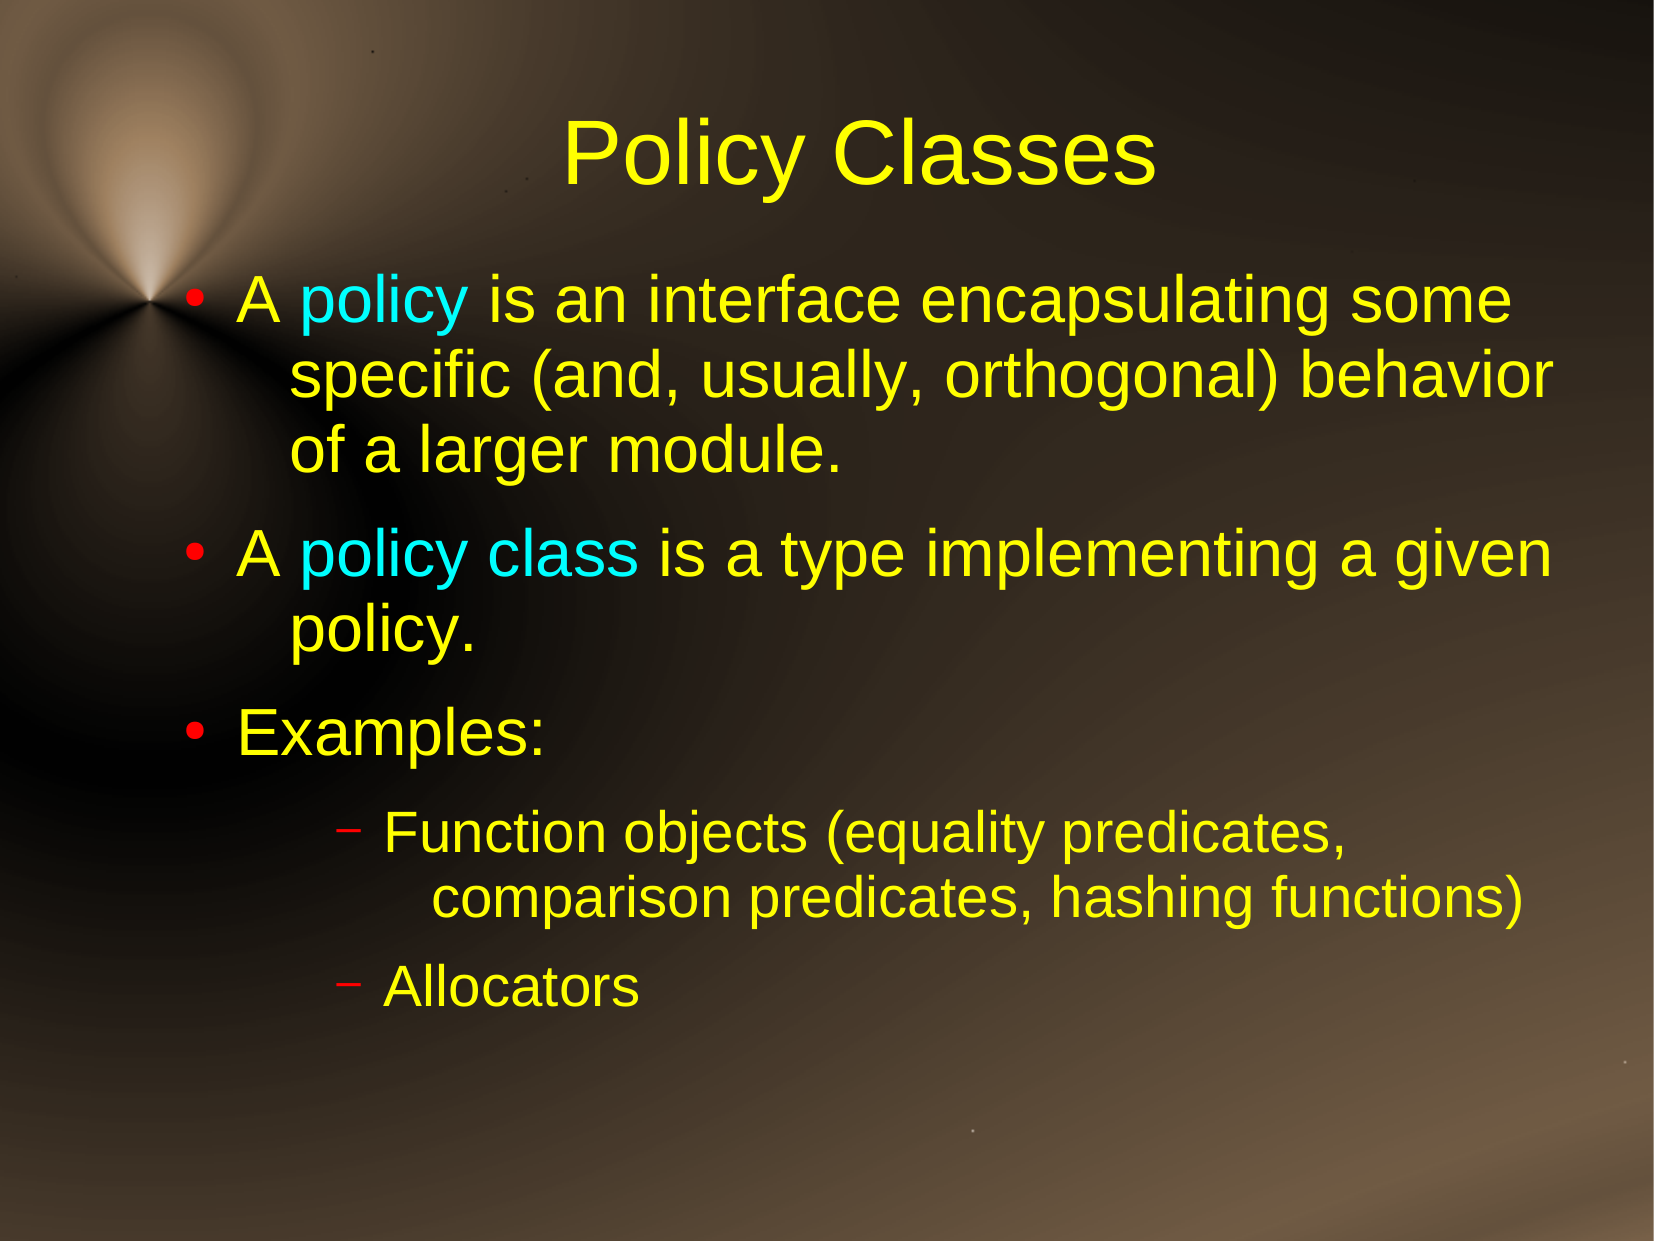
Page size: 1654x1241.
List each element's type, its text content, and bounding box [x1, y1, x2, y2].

list A policy is an interface encapsulating some specific (and, usually, orthogonal) behavior of a larger module. A policy class is a type implementing a given policy. Examples: Function objects (equality predicates, comparison predicates, hashing functions) Allocators [147, 262, 1571, 1094]
picture [0, 0, 1654, 1241]
title Policy Classes [150, 56, 1571, 250]
